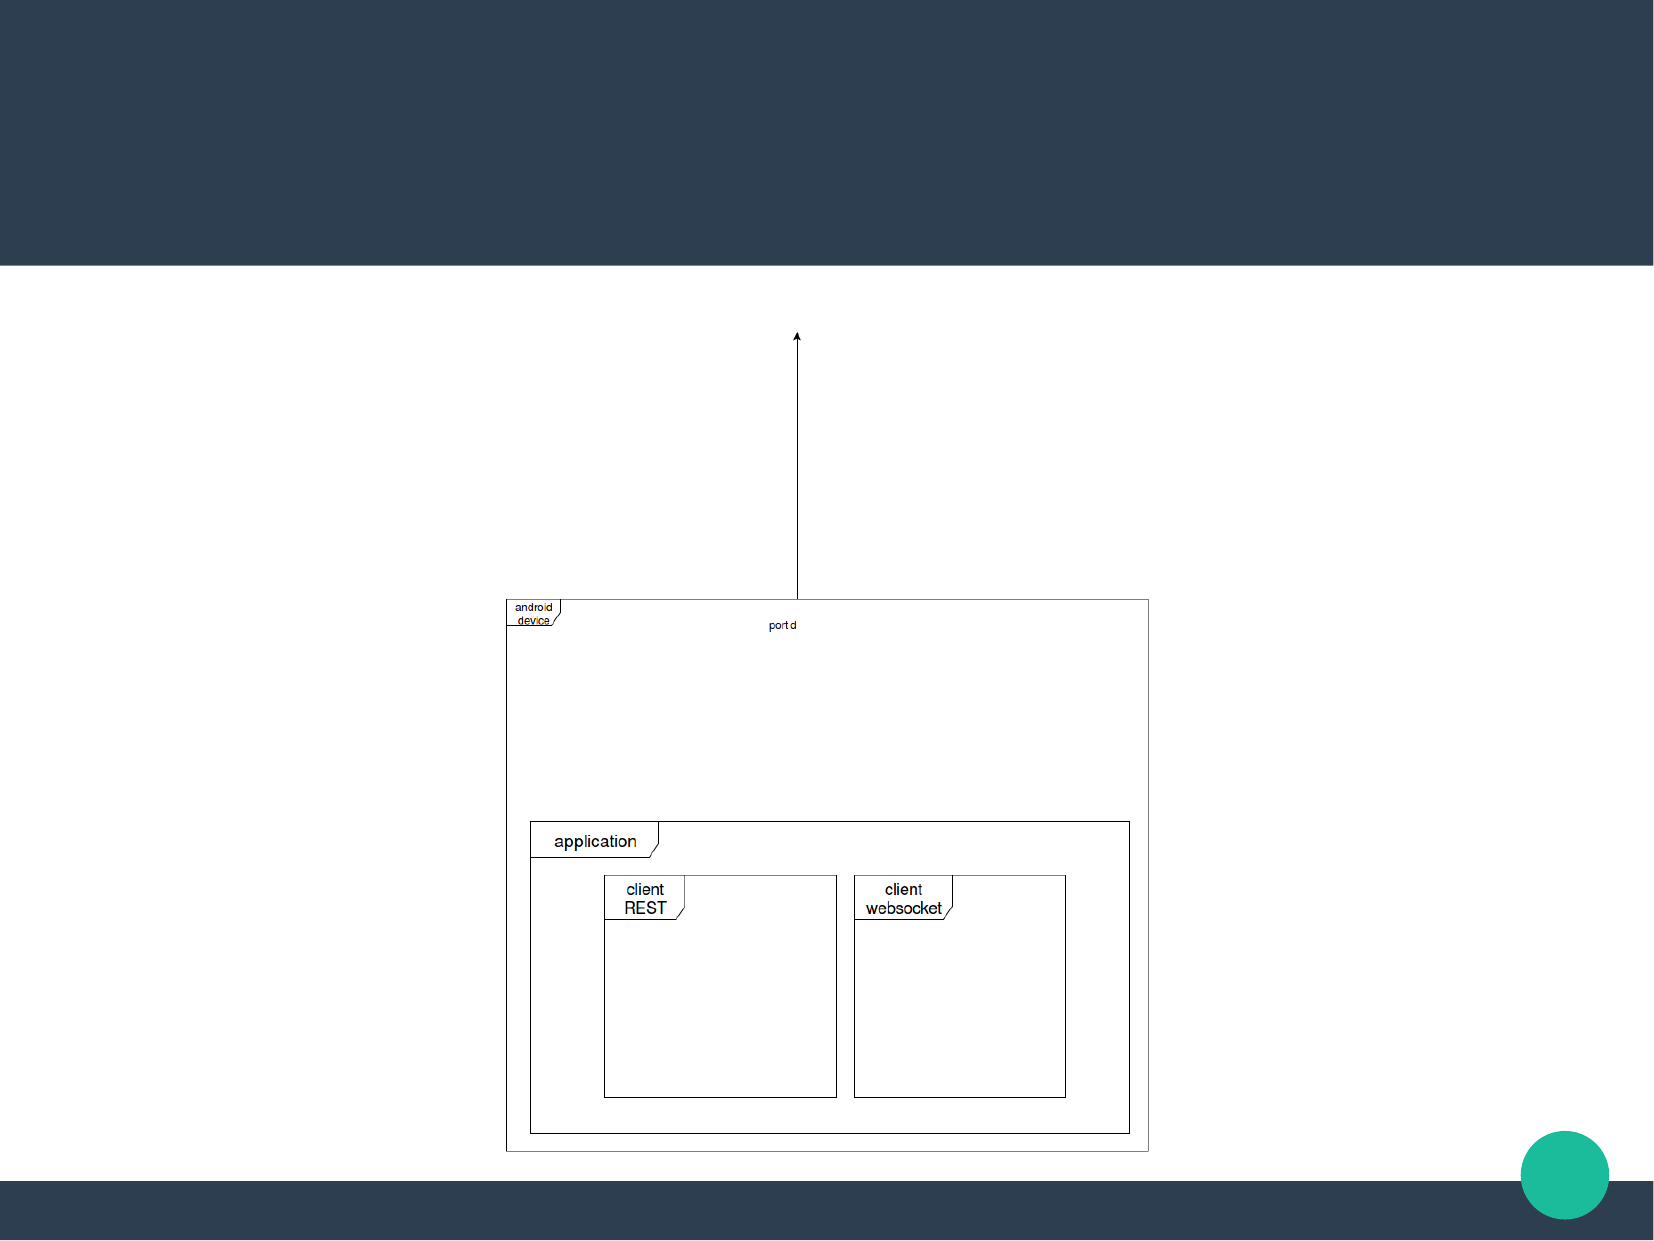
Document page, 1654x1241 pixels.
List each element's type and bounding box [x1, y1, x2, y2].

picture [505, 324, 1149, 1152]
